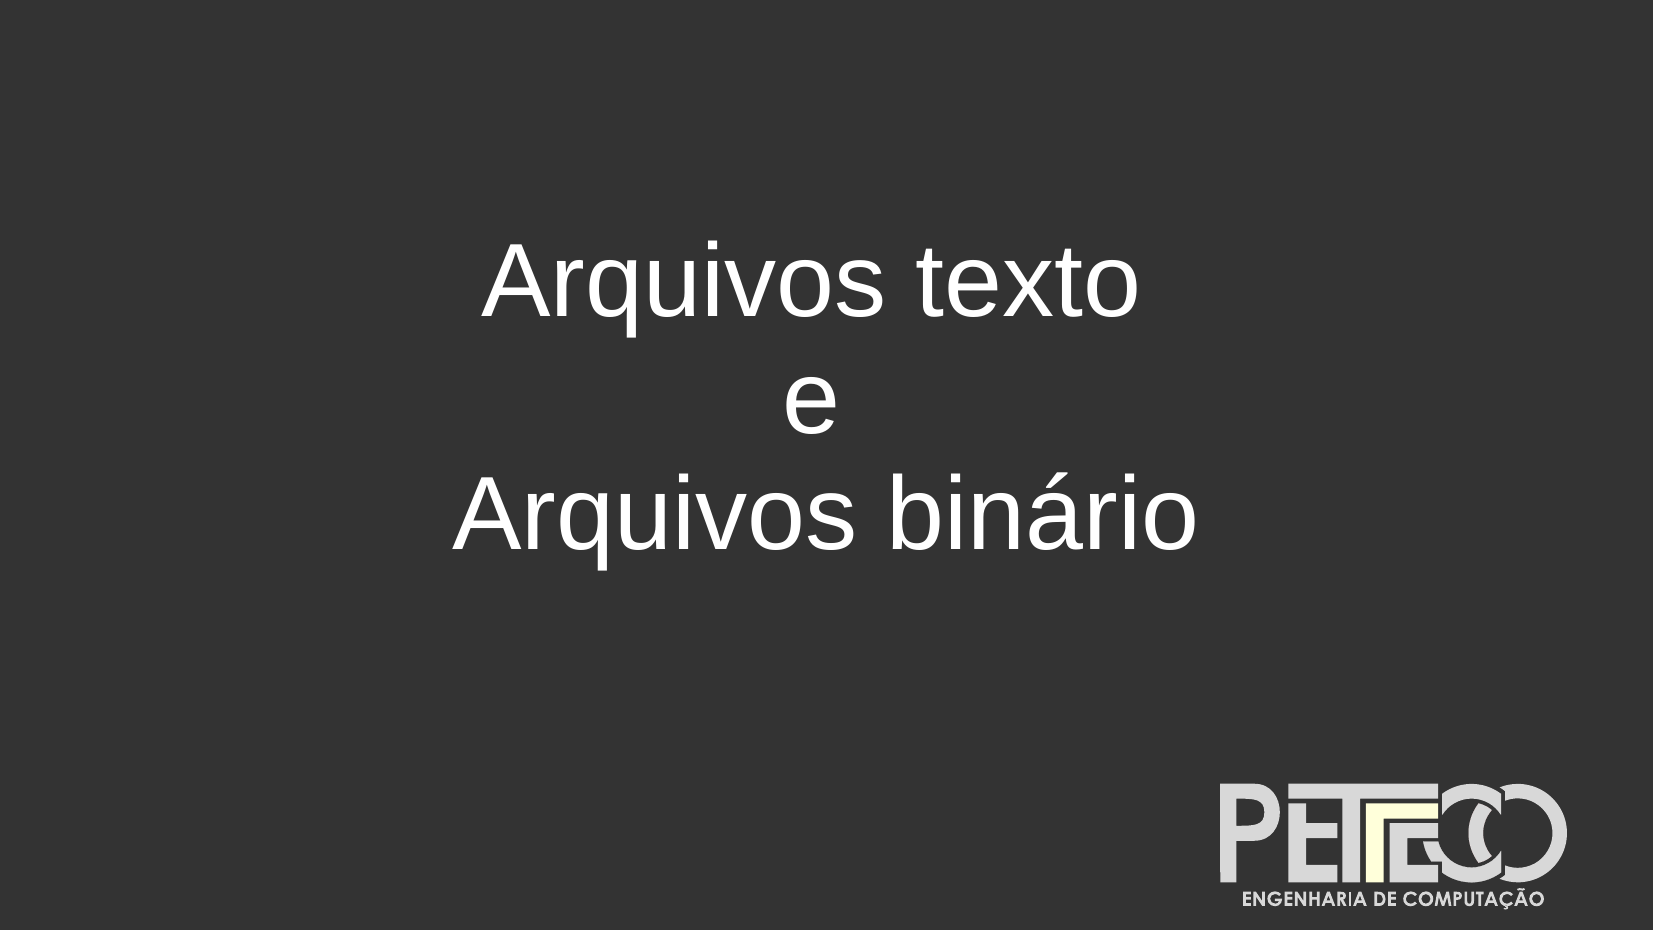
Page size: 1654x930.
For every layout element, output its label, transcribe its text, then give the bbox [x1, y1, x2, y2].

subtitle Arquivos texto e Arquivos binário [82, 37, 1571, 757]
